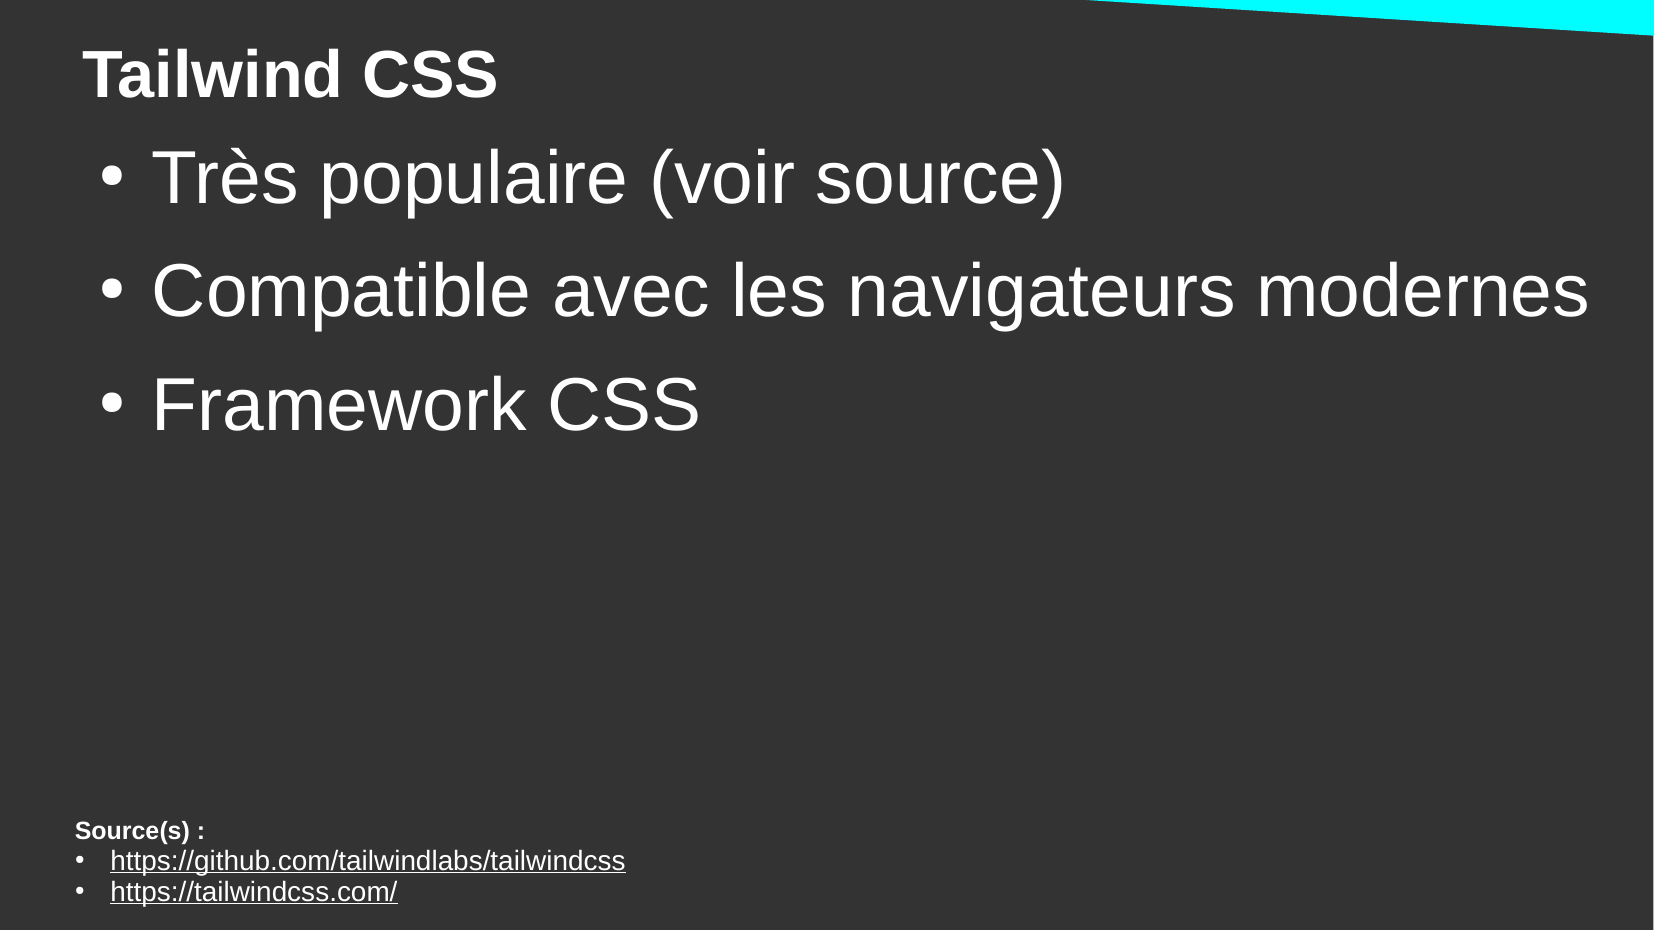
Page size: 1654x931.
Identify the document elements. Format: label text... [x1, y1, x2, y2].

list Très populaire (voir source) Compatible avec les navigateurs modernes Framework CSS [80, 135, 1620, 662]
text_box [1086, 0, 1654, 36]
title Tailwind CSS [82, 37, 1571, 114]
text_box Source(s) : https://github.com/tailwindlabs/tailwindcss https://tailwindcss.com/ [60, 809, 1583, 915]
